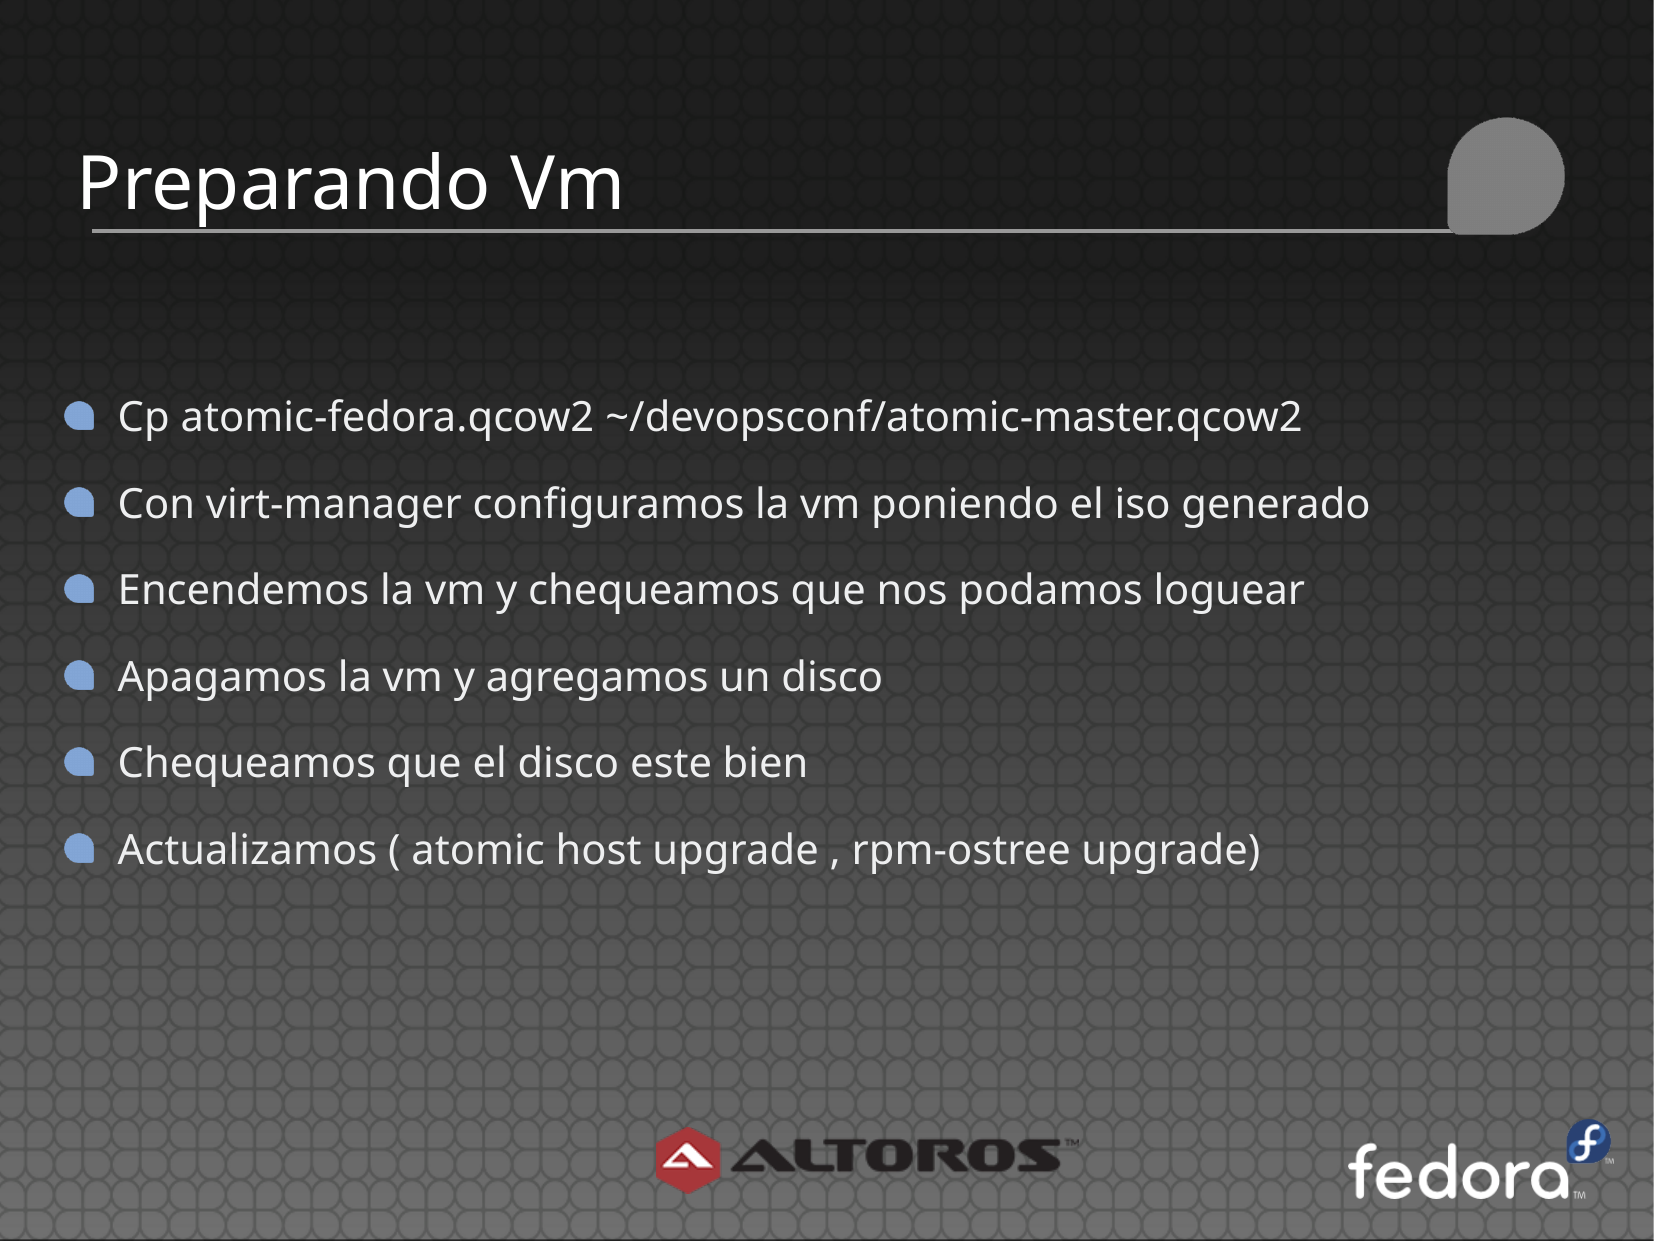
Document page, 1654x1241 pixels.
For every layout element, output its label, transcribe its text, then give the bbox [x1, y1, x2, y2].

picture [0, 0, 1654, 1241]
picture [656, 1127, 1079, 1194]
title Preparando Vm [76, 112, 1566, 249]
list Cp atomic-fedora.qcow2 ~/devopsconf/atomic-master.qcow2 Con virt-manager configuramos la vm poniendo el iso generado Encendemos la vm y chequeamos que nos podamos loguear Apagamos la vm y agregamos un disco Chequeamos que el disco este bien Actualizamos ( atomic host upgrade , rpm-ostree upgrade) [46, 300, 1536, 1241]
